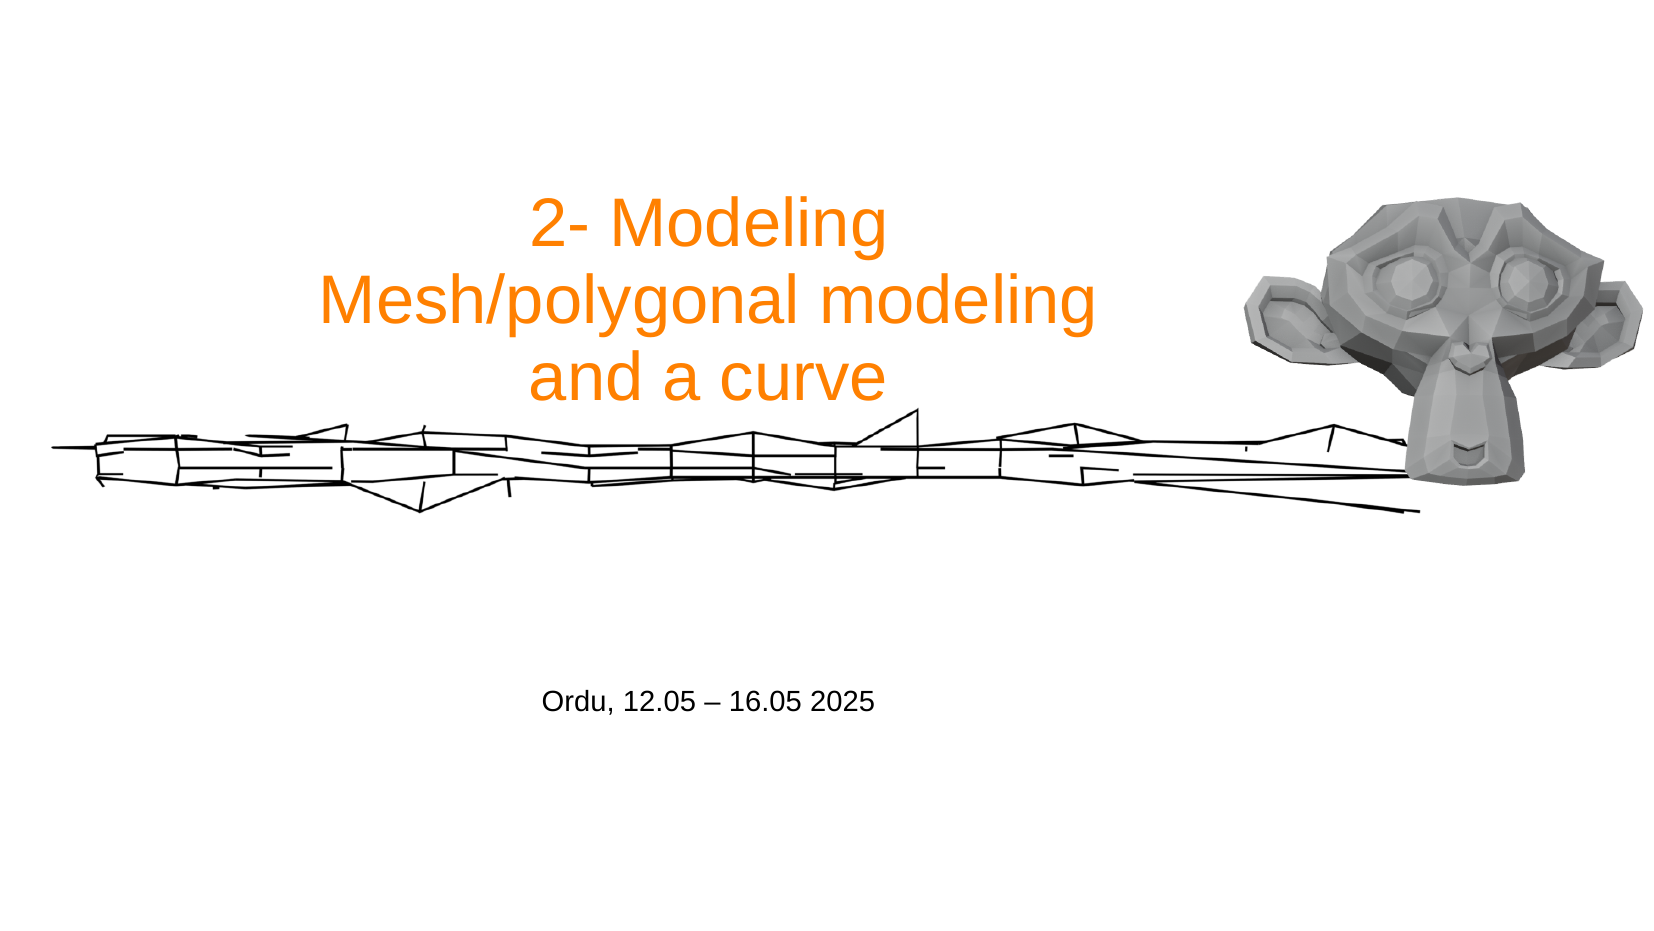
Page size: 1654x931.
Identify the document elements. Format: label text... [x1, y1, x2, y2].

picture [35, 177, 1654, 538]
title 2- Modeling Mesh/polygonal modeling and a curve [88, 184, 1329, 415]
title Ordu, 12.05 – 16.05 2025 [88, 620, 1329, 783]
